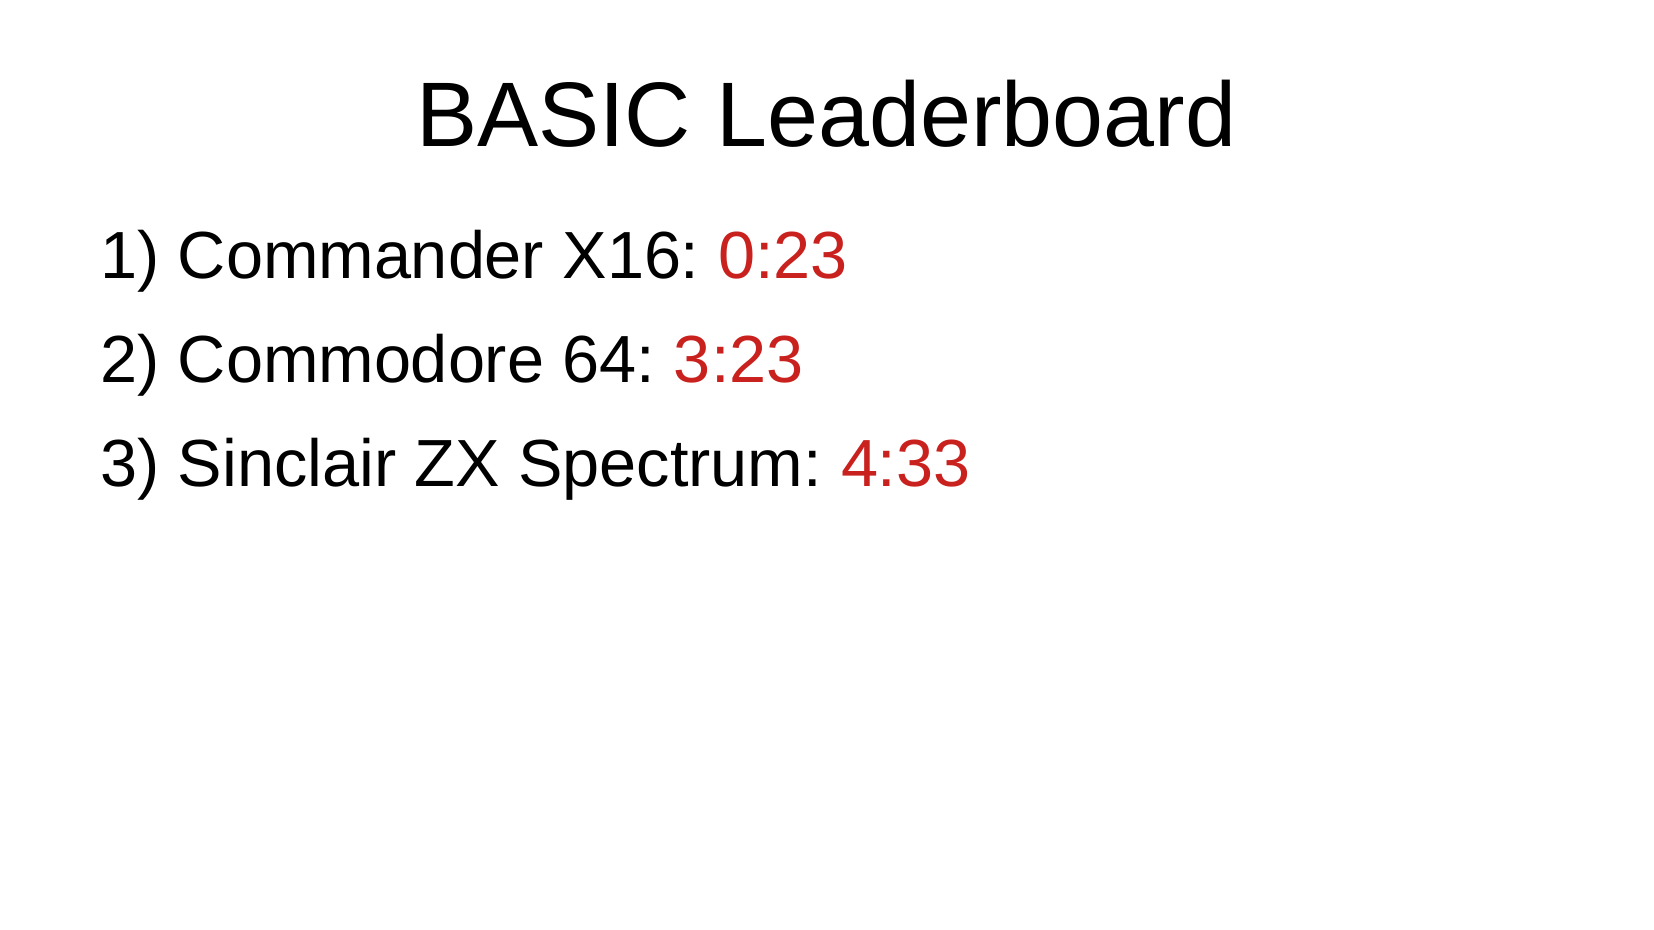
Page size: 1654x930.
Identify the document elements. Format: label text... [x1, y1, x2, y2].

list Commander X16: 0:23 Commodore 64: 3:23 Sinclair ZX Spectrum: 4:33 [82, 217, 1571, 757]
title BASIC Leaderboard [82, 37, 1571, 193]
